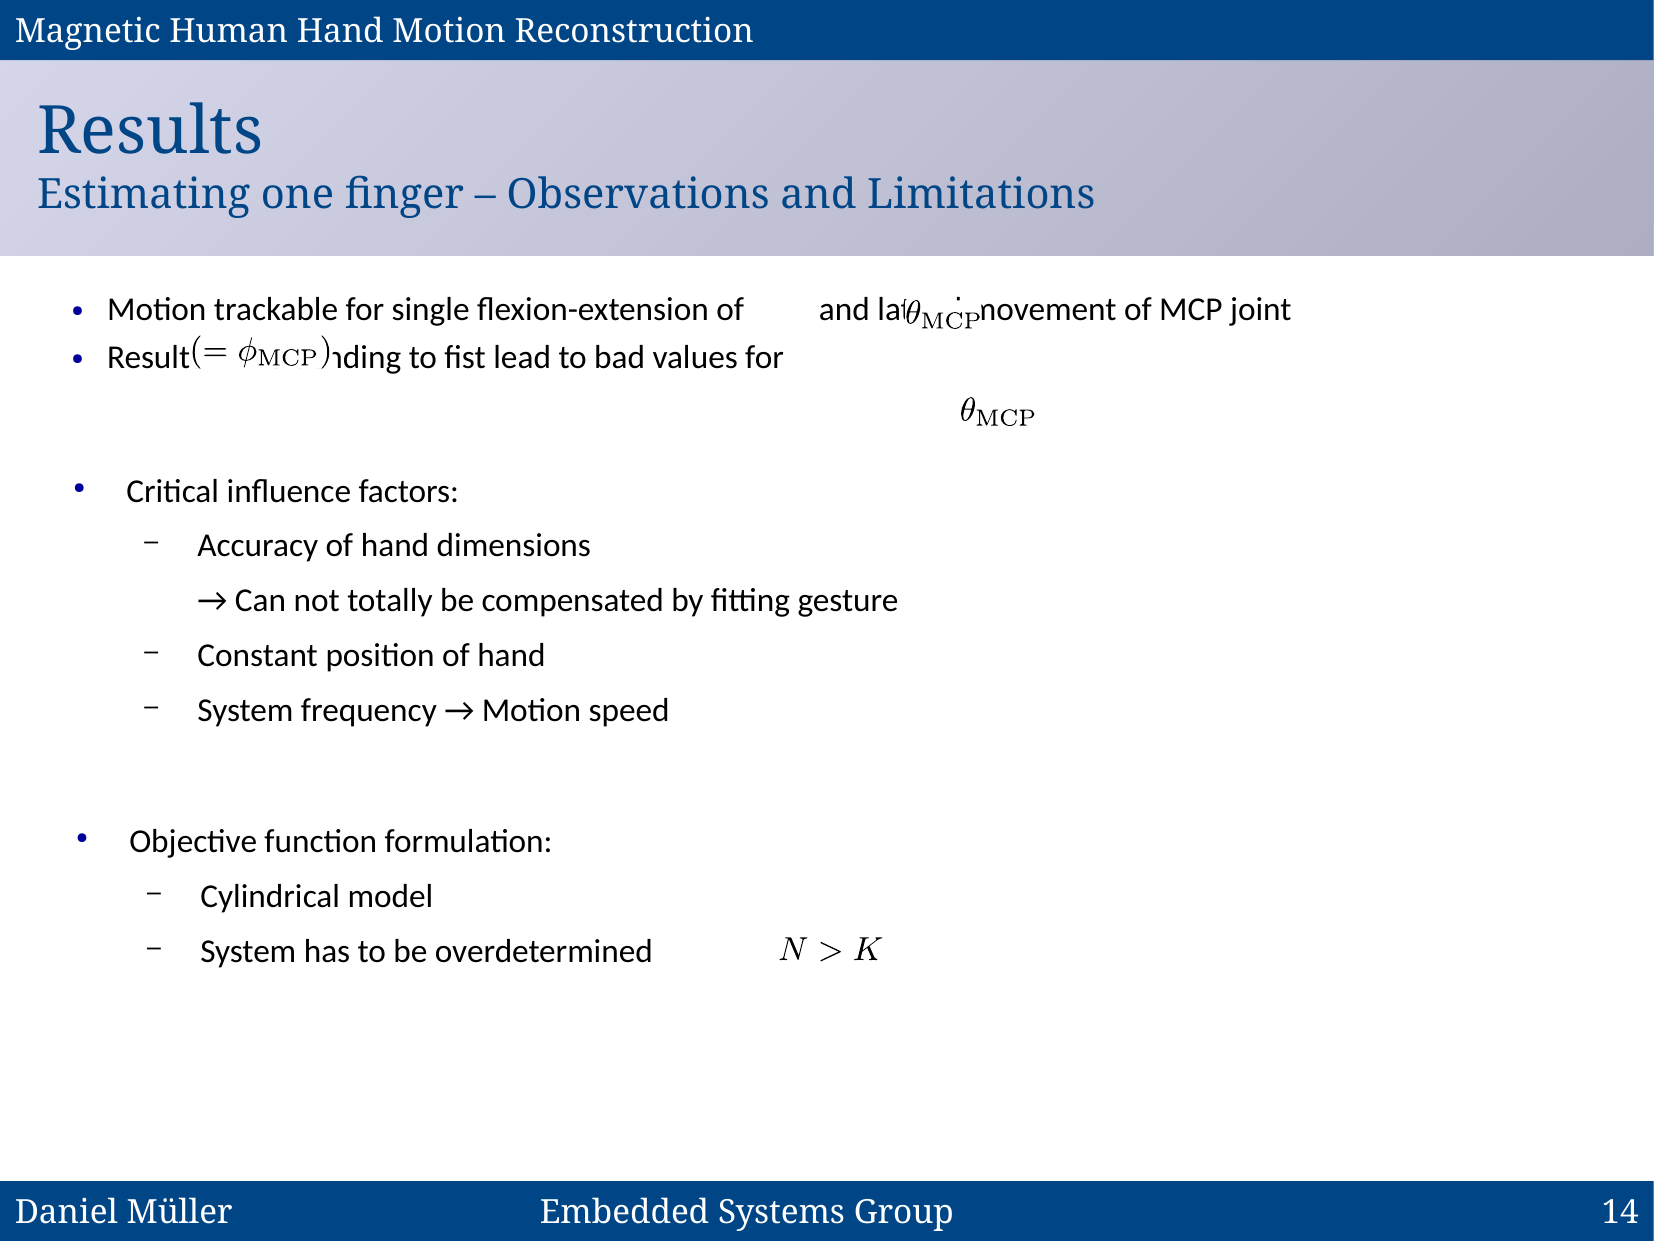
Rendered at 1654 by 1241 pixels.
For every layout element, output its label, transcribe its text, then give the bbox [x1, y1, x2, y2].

text_box Motion trackable for single flexion-extension of and lateral movement of MCP joint Results while bending to fist lead to bad values for [56, 283, 1572, 436]
text_box [959, 397, 1037, 427]
list Critical influence factors: Accuracy of hand dimensions → Can not totally be compensated by fitting gesture Constant position of hand System frequency → Motion speed [55, 468, 1621, 729]
text_box [778, 937, 884, 962]
list Objective function formulation: Cylindrical model System has to be overdetermined [58, 819, 1624, 970]
text_box [905, 299, 982, 329]
text_box [189, 335, 333, 369]
title Results Estimating one finger – Observations and Limitations [37, 47, 1411, 256]
